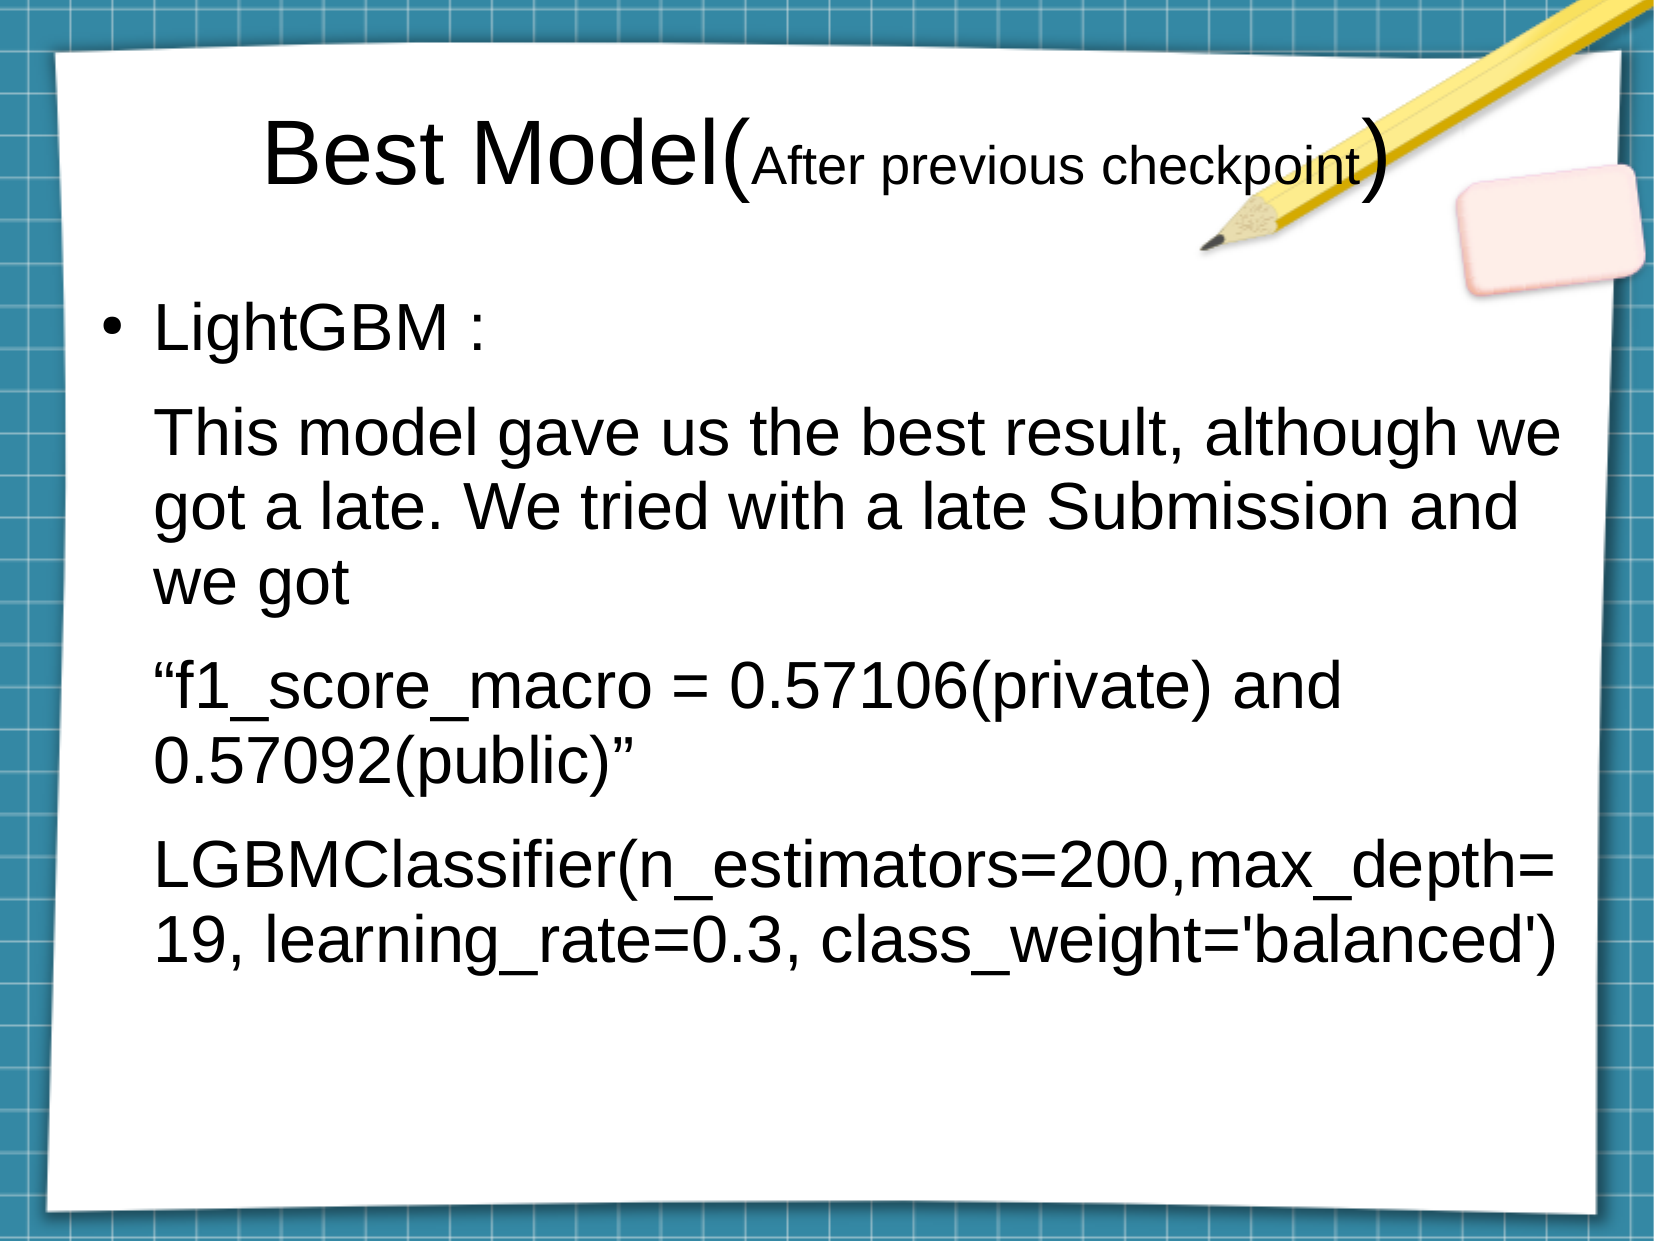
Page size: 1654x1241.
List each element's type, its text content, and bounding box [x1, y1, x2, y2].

title Best Model(After previous checkpoint) [82, 49, 1571, 257]
list LightGBM : This model gave us the best result, although we got a late. We tried with a late Submission and we got “f1_score_macro = 0.57106(private) and 0.57092(public)” LGBMClassifier(n_estimators=200,max_depth=19, learning_rate=0.3, class_weight='balanced') [82, 290, 1571, 1010]
picture [0, 0, 1654, 1241]
